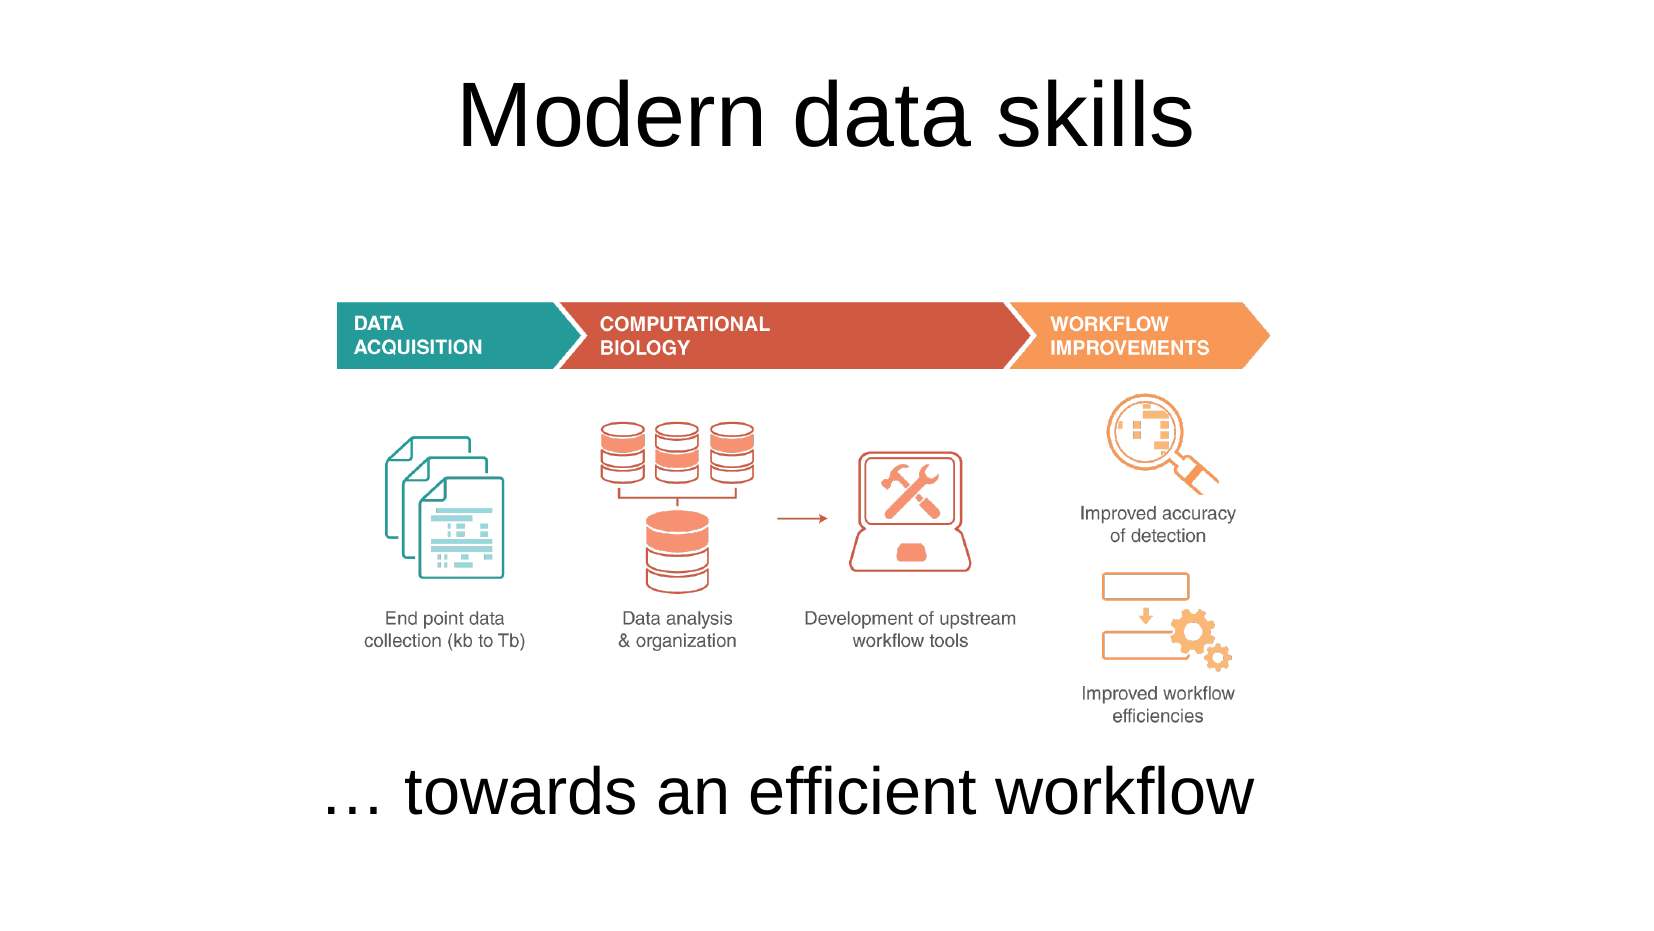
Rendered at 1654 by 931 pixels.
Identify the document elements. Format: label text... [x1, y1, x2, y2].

picture [337, 254, 1271, 780]
title Modern data skills [82, 37, 1571, 193]
text_box … towards an efficient workflow [75, 450, 1501, 874]
